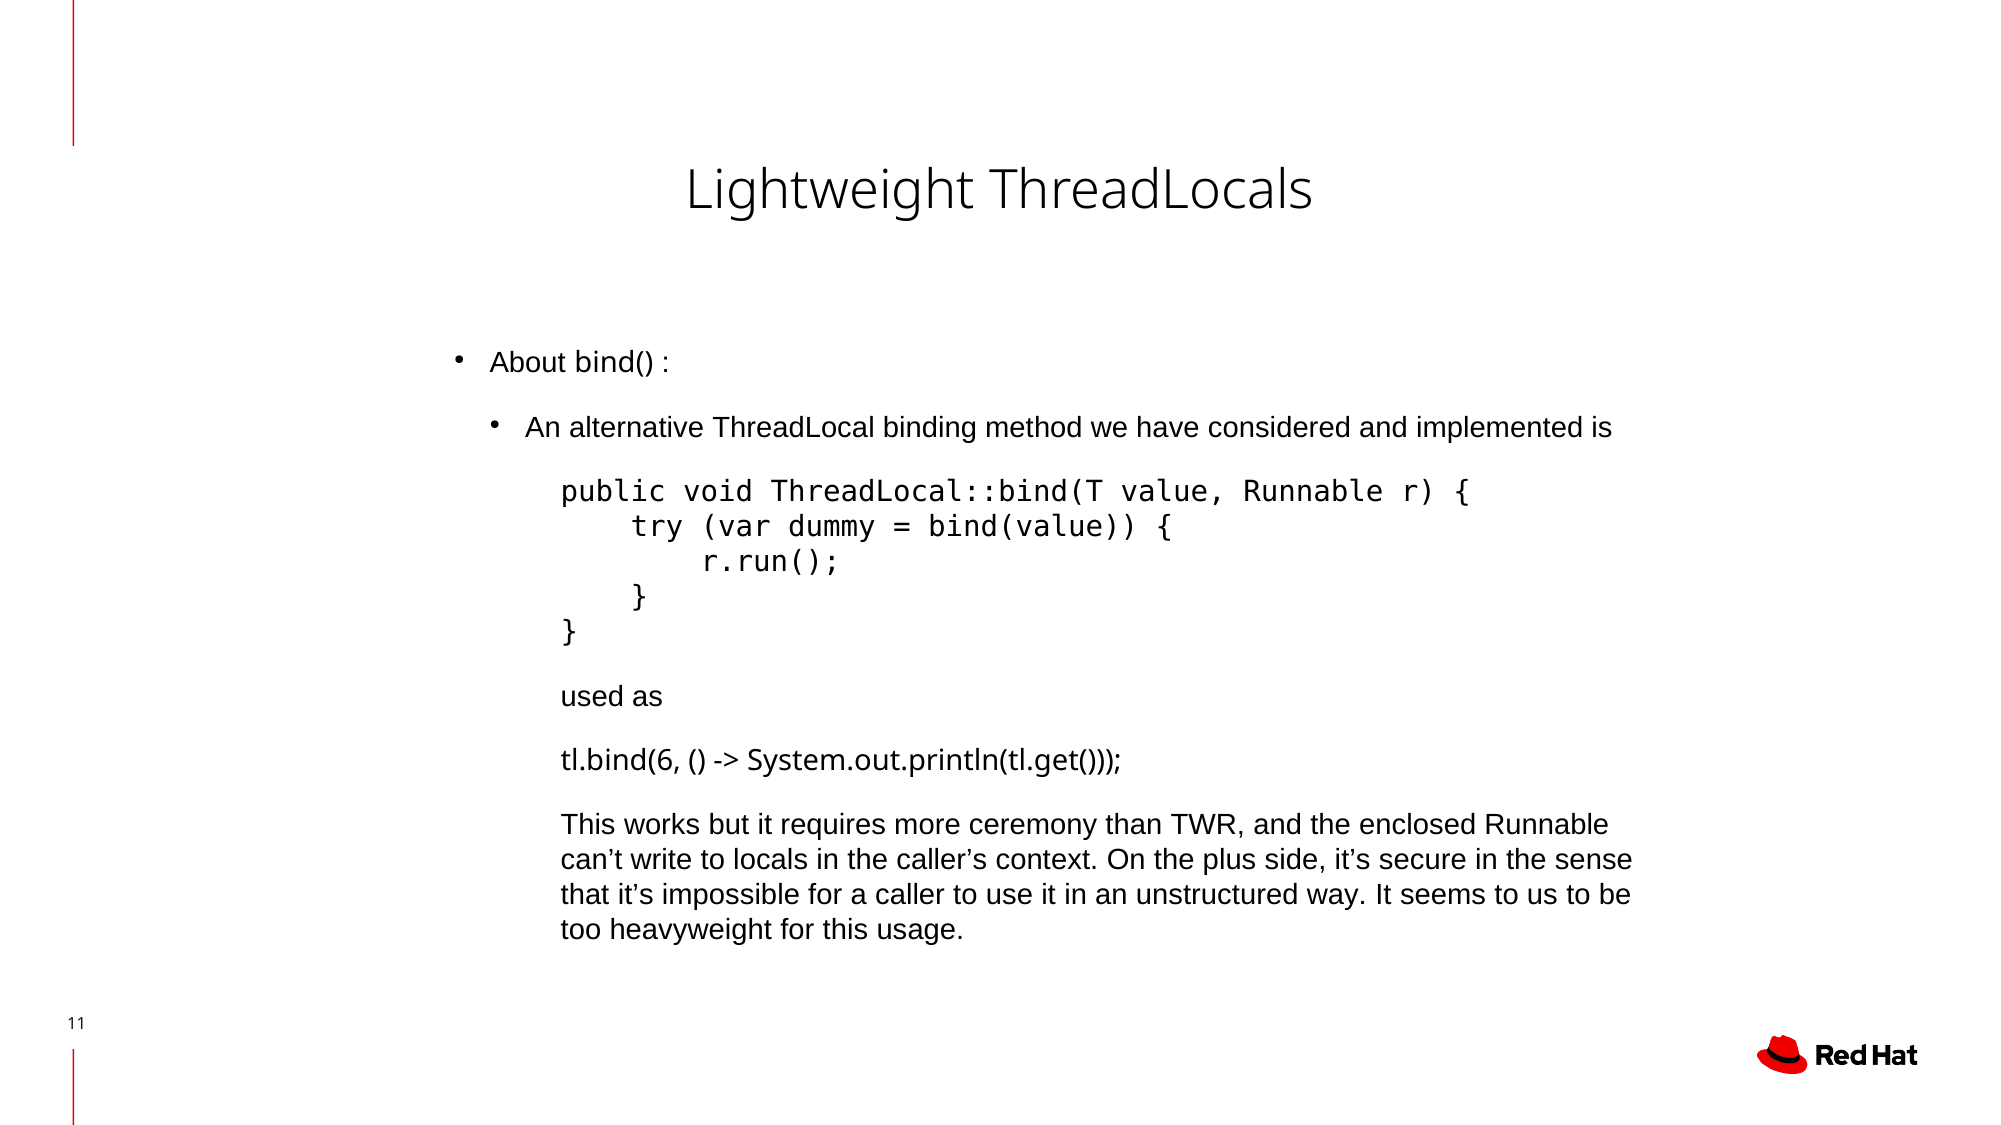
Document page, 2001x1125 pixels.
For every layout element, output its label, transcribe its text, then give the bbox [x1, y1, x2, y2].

title Lightweight ThreadLocals [288, 154, 1714, 314]
text_box About bind() : An alternative ThreadLocal binding method we have considered and implemented is public void ThreadLocal::bind(T value, Runnable r) { try (var dummy = bind(value)) { r.run(); } } used as tl.bind(6, () -> System.out.println(tl.get())); This works but it requires more ceremony than TWR, and the enclosed Runnable can’t write to locals in the caller’s context. On the plus side, it’s secure in the sense that it’s impossible for a caller to use it in an unstructured way. It seems to us to be too heavyweight for this usage. [439, 336, 1726, 953]
picture [1757, 1035, 1918, 1074]
